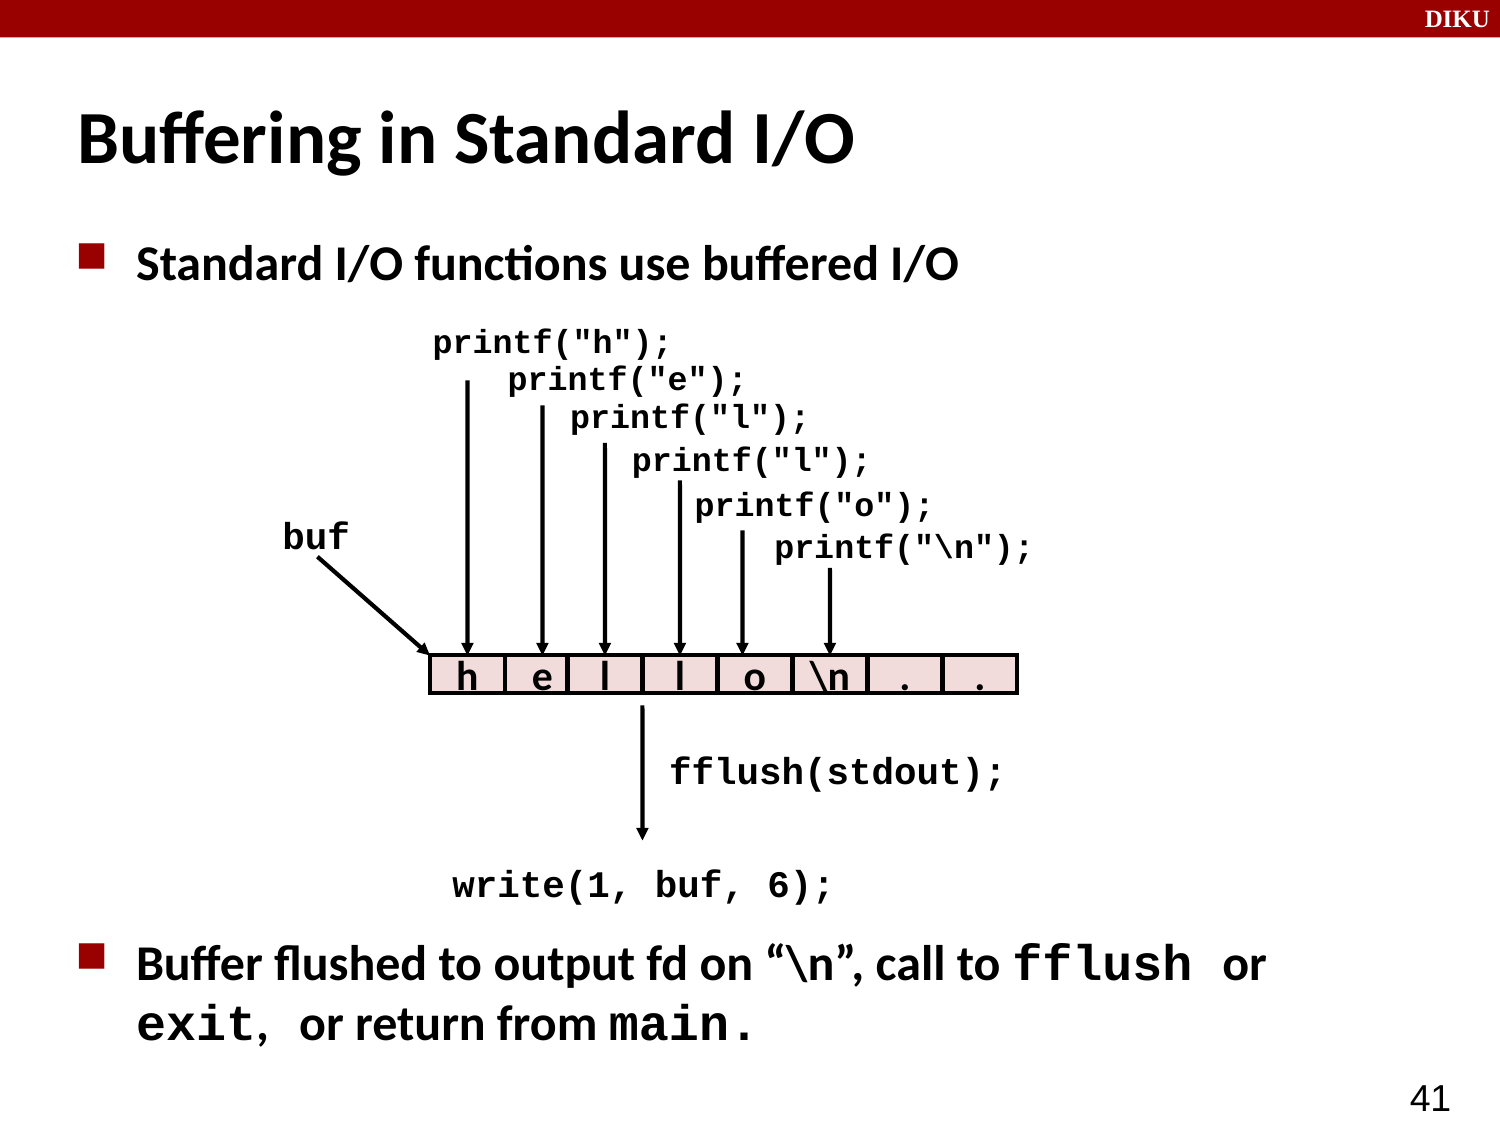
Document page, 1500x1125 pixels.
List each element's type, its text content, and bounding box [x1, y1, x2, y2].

text_box printf("l"); [555, 387, 826, 443]
text_box . [867, 655, 942, 693]
text_box printf("\n"); [759, 517, 1050, 573]
text_box h [429, 655, 504, 693]
text_box write(1, buf, 6); [437, 852, 850, 913]
text_box printf("l"); [617, 430, 887, 486]
text_box printf("e"); [492, 350, 763, 405]
text_box e [504, 655, 567, 693]
text_box fflush(stdout); [654, 739, 1022, 800]
text_box printf("o"); [679, 475, 950, 530]
text_box l [567, 655, 642, 693]
text_box printf("h"); [417, 312, 688, 368]
text_box buf [267, 504, 365, 565]
text_box Buffering in Standard I/O [62, 71, 1308, 197]
text_box \n [792, 655, 867, 693]
text_box Standard I/O functions use buffered I/O Buffer flushed to output fd on “\n”, call to fflush or exit, or return from main. [65, 223, 1361, 1088]
text_box . [942, 655, 1018, 693]
text_box l [642, 655, 717, 693]
text_box o [717, 655, 792, 693]
